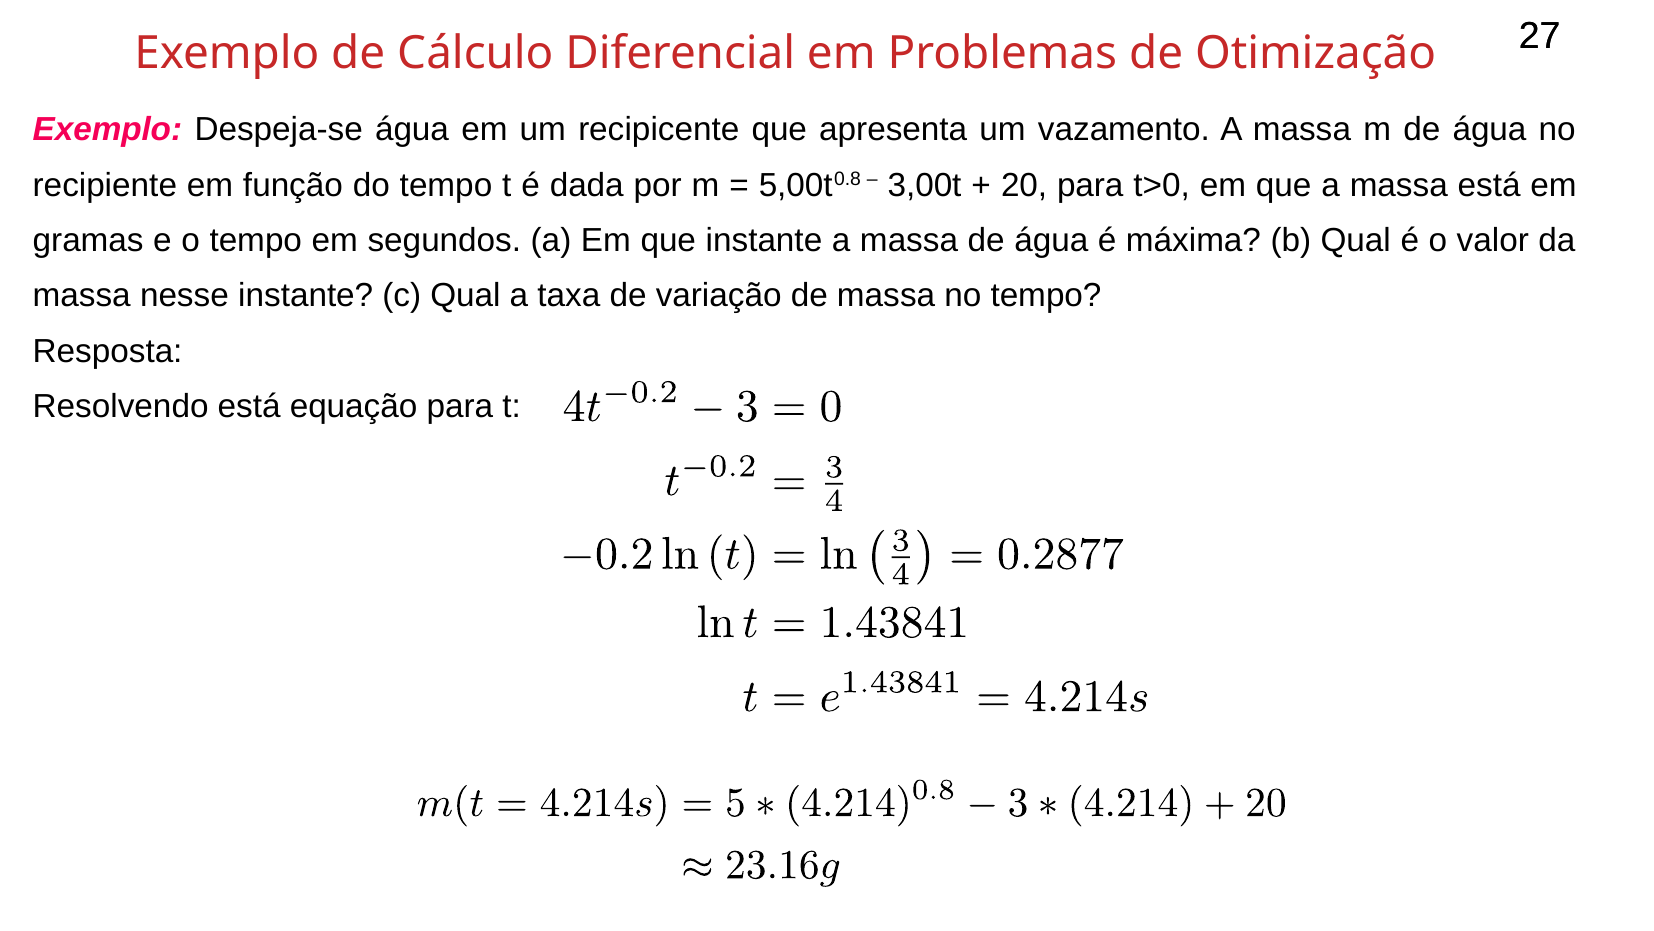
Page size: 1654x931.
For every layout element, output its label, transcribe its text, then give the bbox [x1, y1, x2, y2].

text_box Exemplo de Cálculo Diferencial em Problemas de Otimização [119, 0, 1487, 87]
picture [557, 379, 1149, 714]
picture [415, 778, 1287, 889]
text_box Exemplo: Despeja-se água em um recipicente que apresenta um vazamento. A massa m de água no recipiente em função do tempo t é dada por m = 5,00t0.8 – 3,00t + 20, para t>0, em que a massa está em gramas e o tempo em segundos. (a) Em que instante a massa de água é máxima? (b) Qual é o valor da massa nesse instante? (c) Qual a taxa de variação de massa no tempo? Resposta: Resolvendo está equação para t: [17, 84, 1631, 433]
text_box <number> [1504, 6, 1654, 77]
